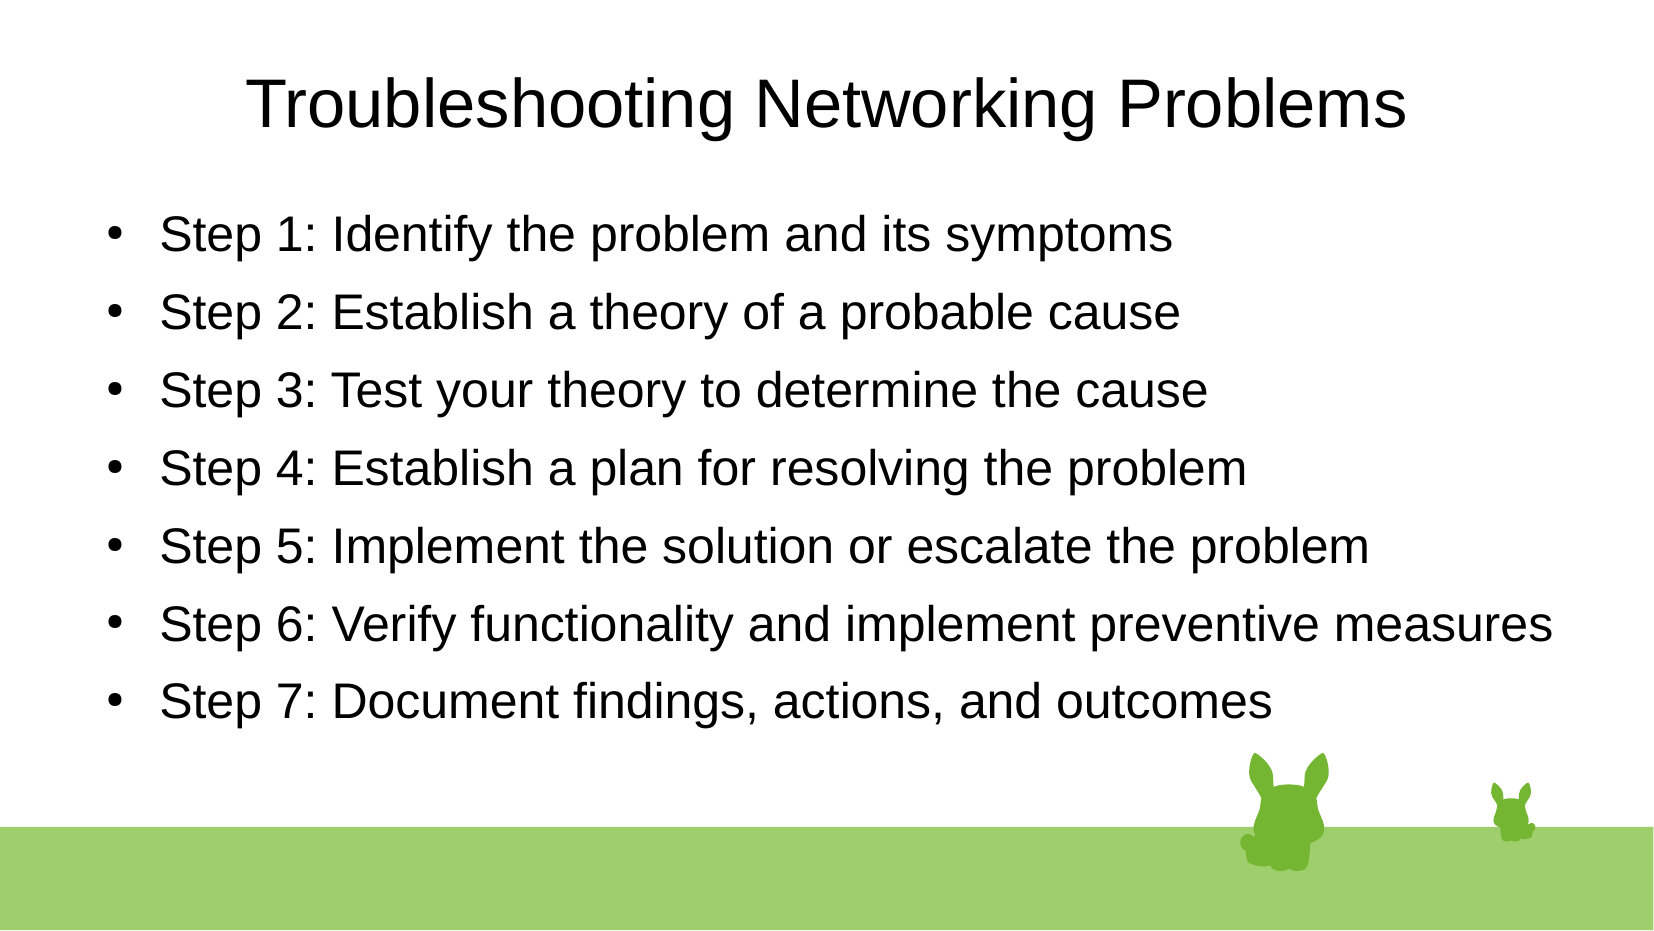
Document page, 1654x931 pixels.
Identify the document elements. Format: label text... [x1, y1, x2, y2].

title Troubleshooting Networking Problems [88, 29, 1565, 178]
list Step 1: Identify the problem and its symptoms Step 2: Establish a theory of a probable cause Step 3: Test your theory to determine the cause Step 4: Establish a plan for resolving the problem Step 5: Implement the solution or escalate the problem Step 6: Verify functionality and implement preventive measures Step 7: Document findings, actions, and outcomes [88, 206, 1565, 739]
